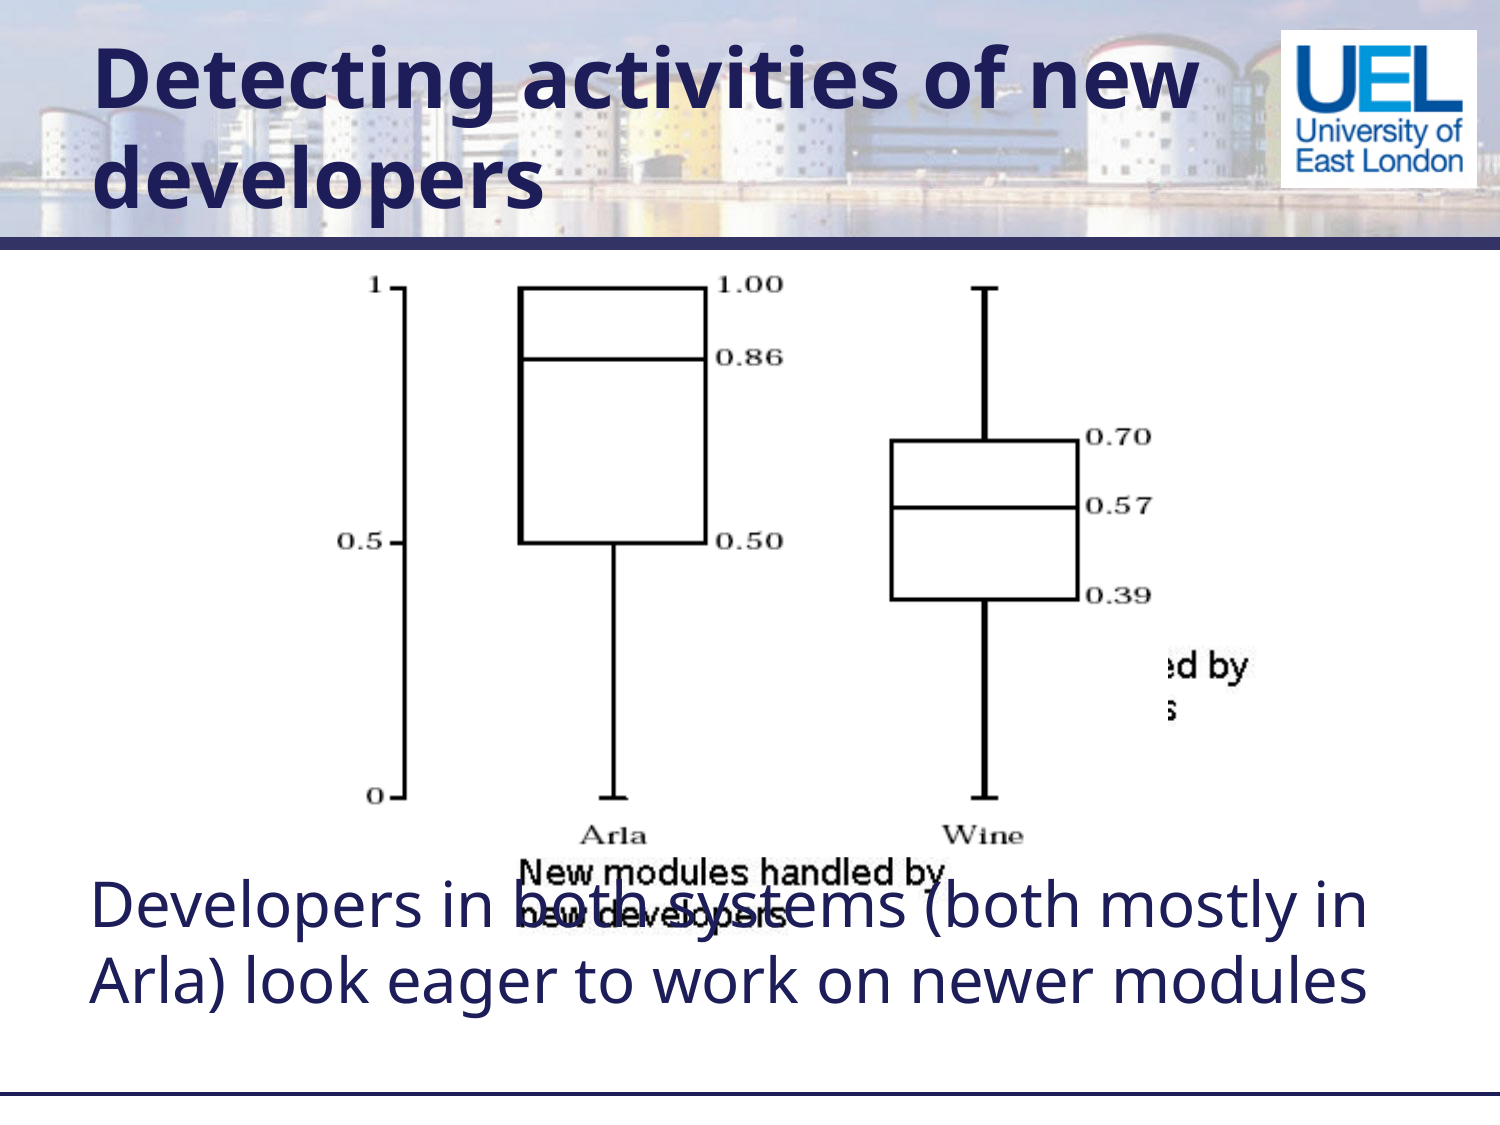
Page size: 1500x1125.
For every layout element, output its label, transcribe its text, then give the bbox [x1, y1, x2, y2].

picture [0, 0, 1500, 237]
list Developers in both systems (both mostly in Arla) look eager to work on newer modules [75, 856, 1425, 1090]
picture [292, 261, 1315, 856]
title Detecting activities of new developers [76, 10, 1247, 241]
